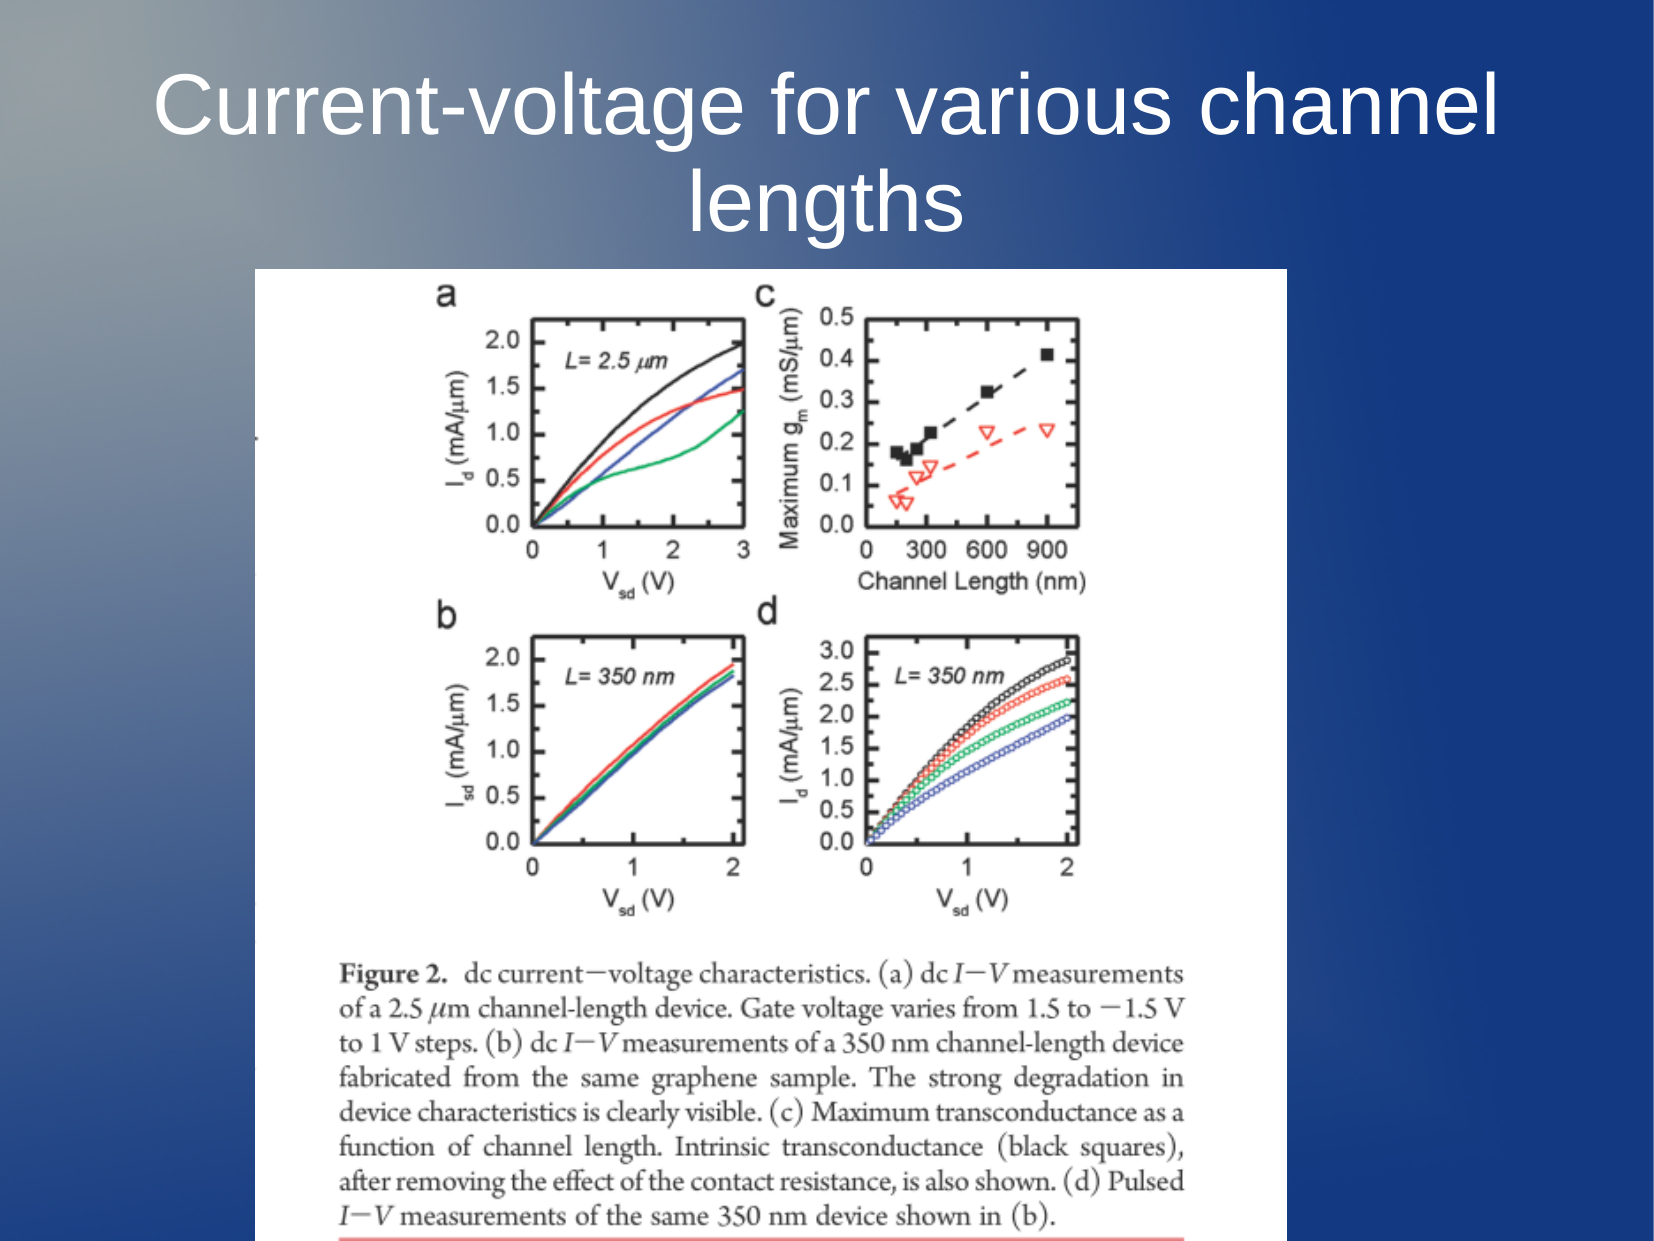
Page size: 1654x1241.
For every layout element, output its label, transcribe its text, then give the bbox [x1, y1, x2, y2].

title Current-voltage for various channel lengths [82, 49, 1571, 257]
picture [0, 0, 1654, 1241]
